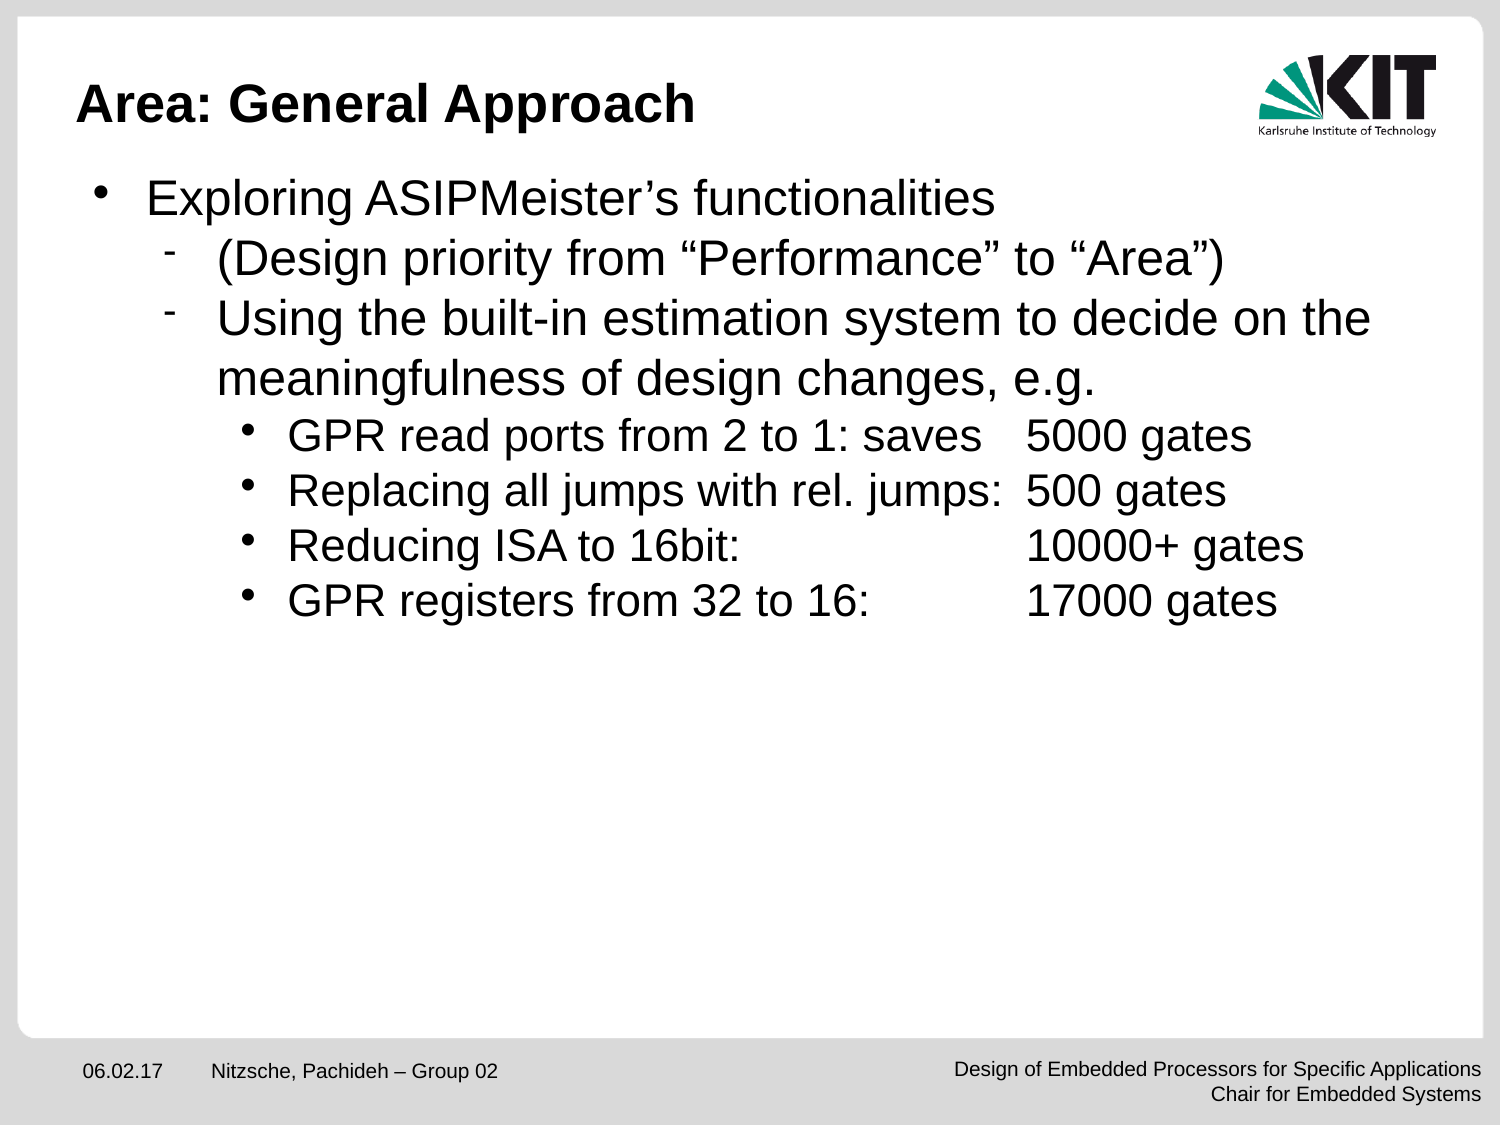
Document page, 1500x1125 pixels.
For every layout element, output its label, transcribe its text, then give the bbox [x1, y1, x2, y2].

text_box Exploring ASIPMeister’s functionalities (Design priority from “Performance” to “Area”) Using the built-in estimation system to decide on the meaningfulness of design changes, e.g. GPR read ports from 2 to 1: saves 5000 gates Replacing all jumps with rel. jumps: 500 gates Reducing ISA to 16bit: 10000+ gates GPR registers from 32 to 16: 17000 gates [75, 165, 1425, 916]
text_box Area: General Approach [75, 36, 1425, 165]
text_box Nitzsche, Pachideh – Group 02 [211, 1057, 957, 1117]
picture [0, 0, 1500, 1125]
